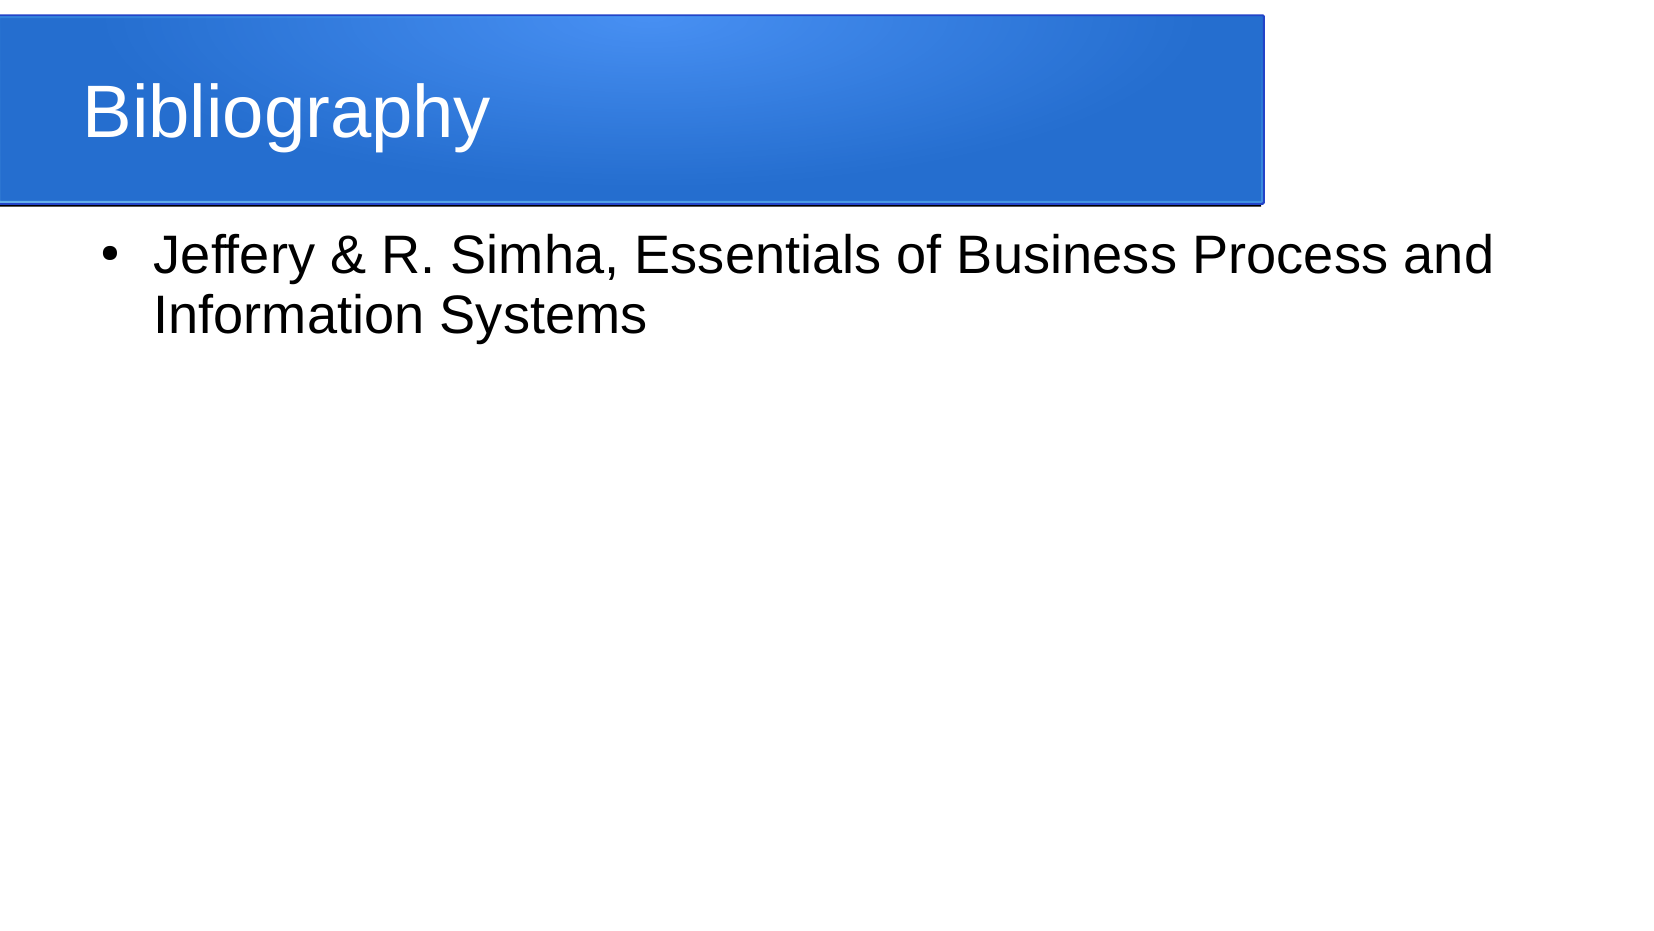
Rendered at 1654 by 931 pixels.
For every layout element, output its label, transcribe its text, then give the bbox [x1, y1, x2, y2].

title Bibliography [82, 35, 1235, 189]
list Jeffery & R. Simha, Essentials of Business Process and Information Systems [82, 224, 1571, 764]
